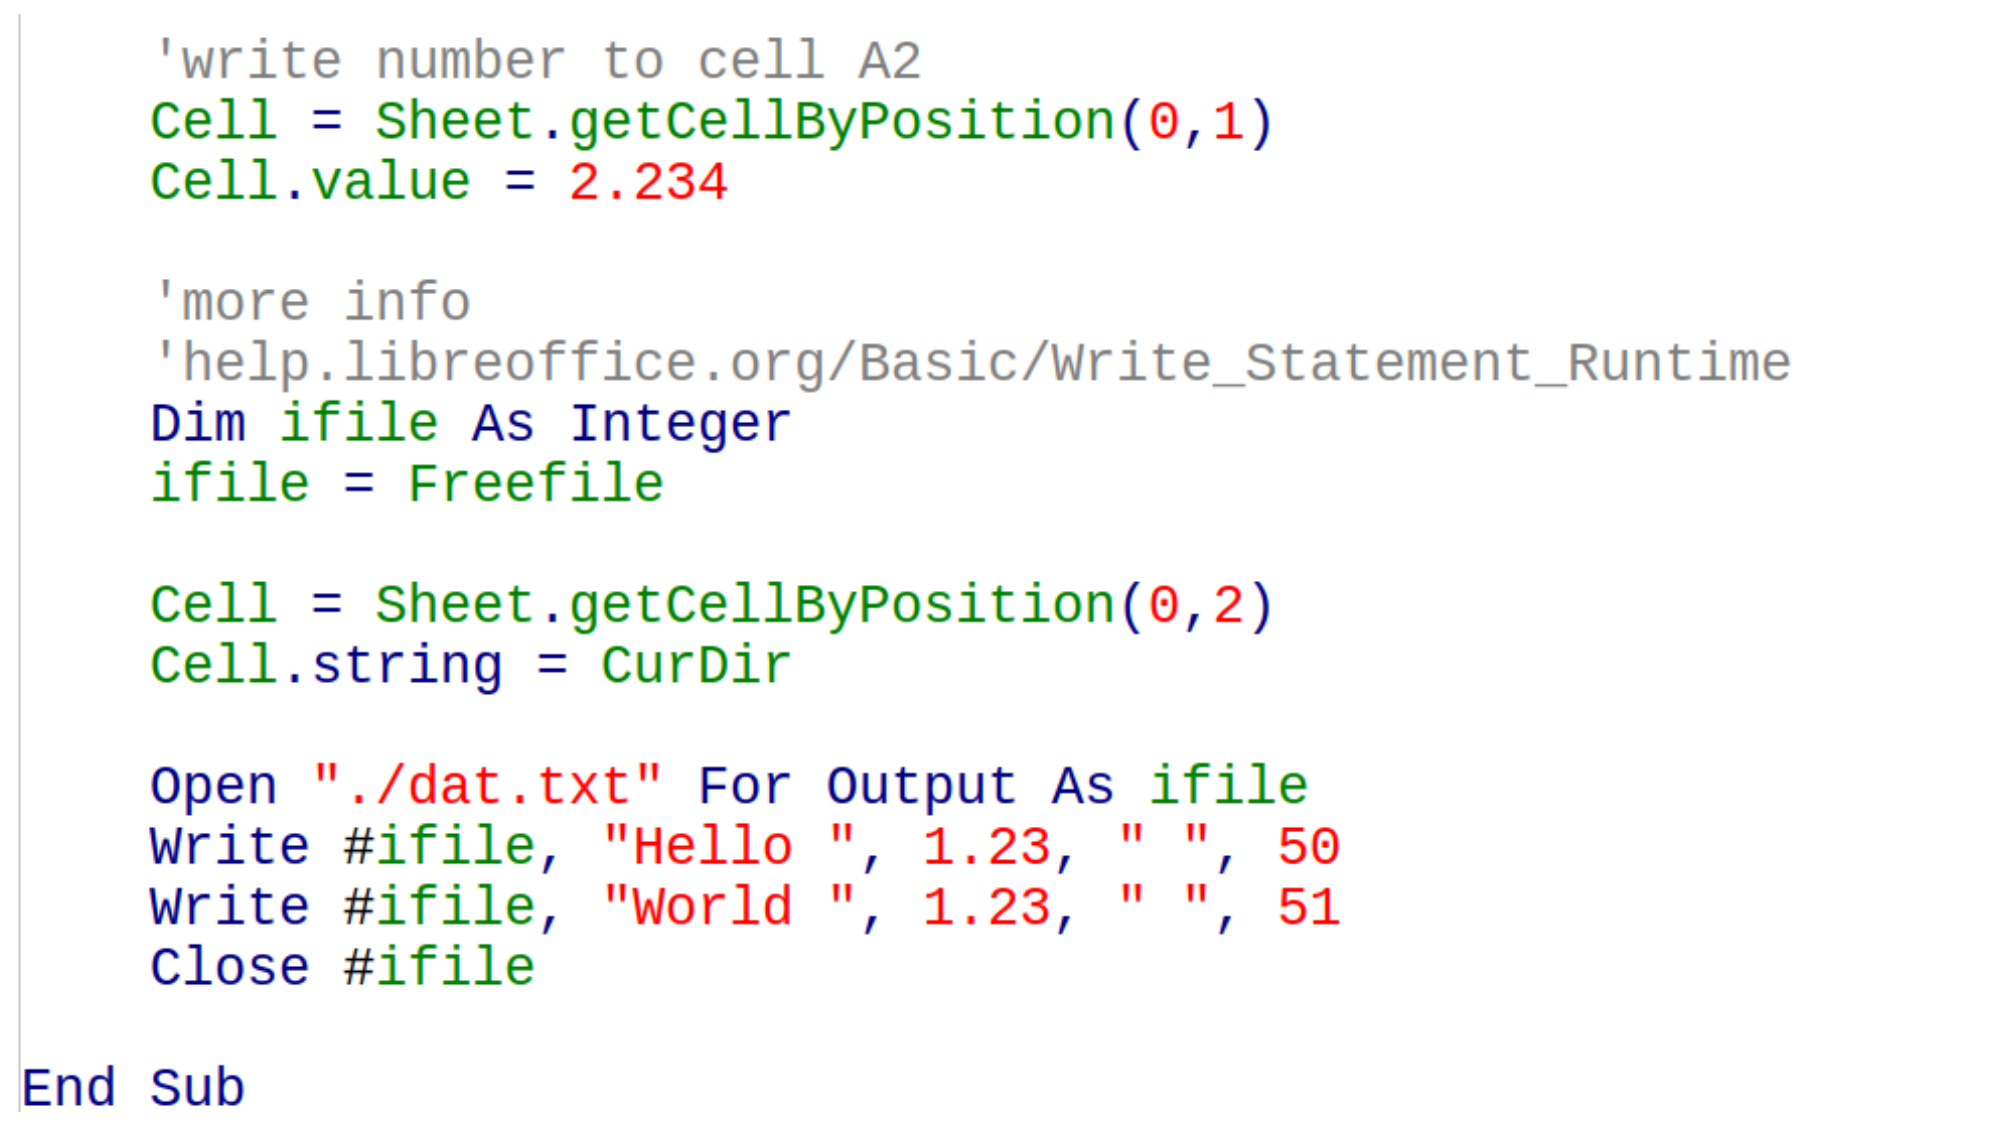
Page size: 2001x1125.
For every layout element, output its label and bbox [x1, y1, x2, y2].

picture [15, 14, 1801, 1112]
